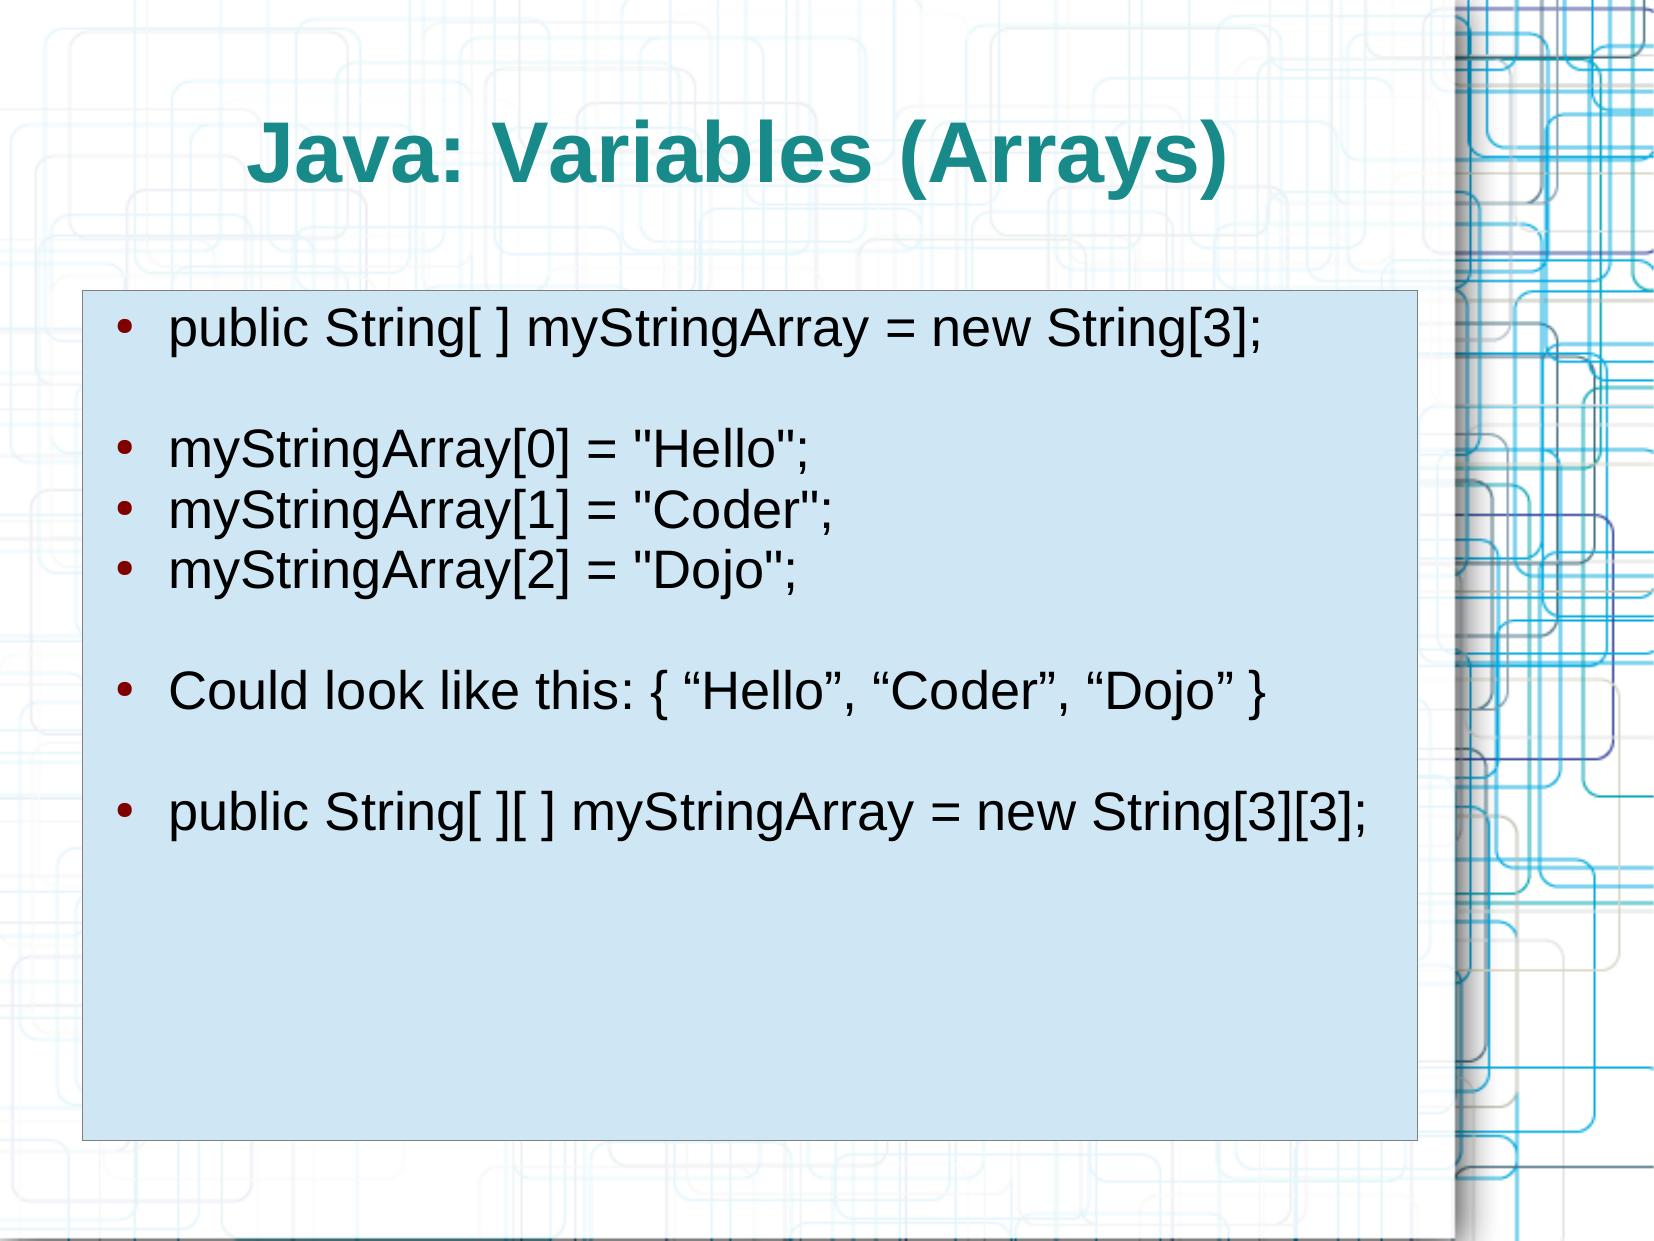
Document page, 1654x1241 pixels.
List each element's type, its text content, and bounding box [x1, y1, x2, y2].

title Java: Variables (Arrays) [59, 49, 1418, 257]
list public String[ ] myStringArray = new String[3]; myStringArray[0] = "Hello"; myStringArray[1] = "Coder"; myStringArray[2] = "Dojo"; Could look like this: { “Hello”, “Coder”, “Dojo” } public String[ ][ ] myStringArray = new String[3][3]; [82, 290, 1418, 1141]
picture [0, 0, 1654, 1241]
